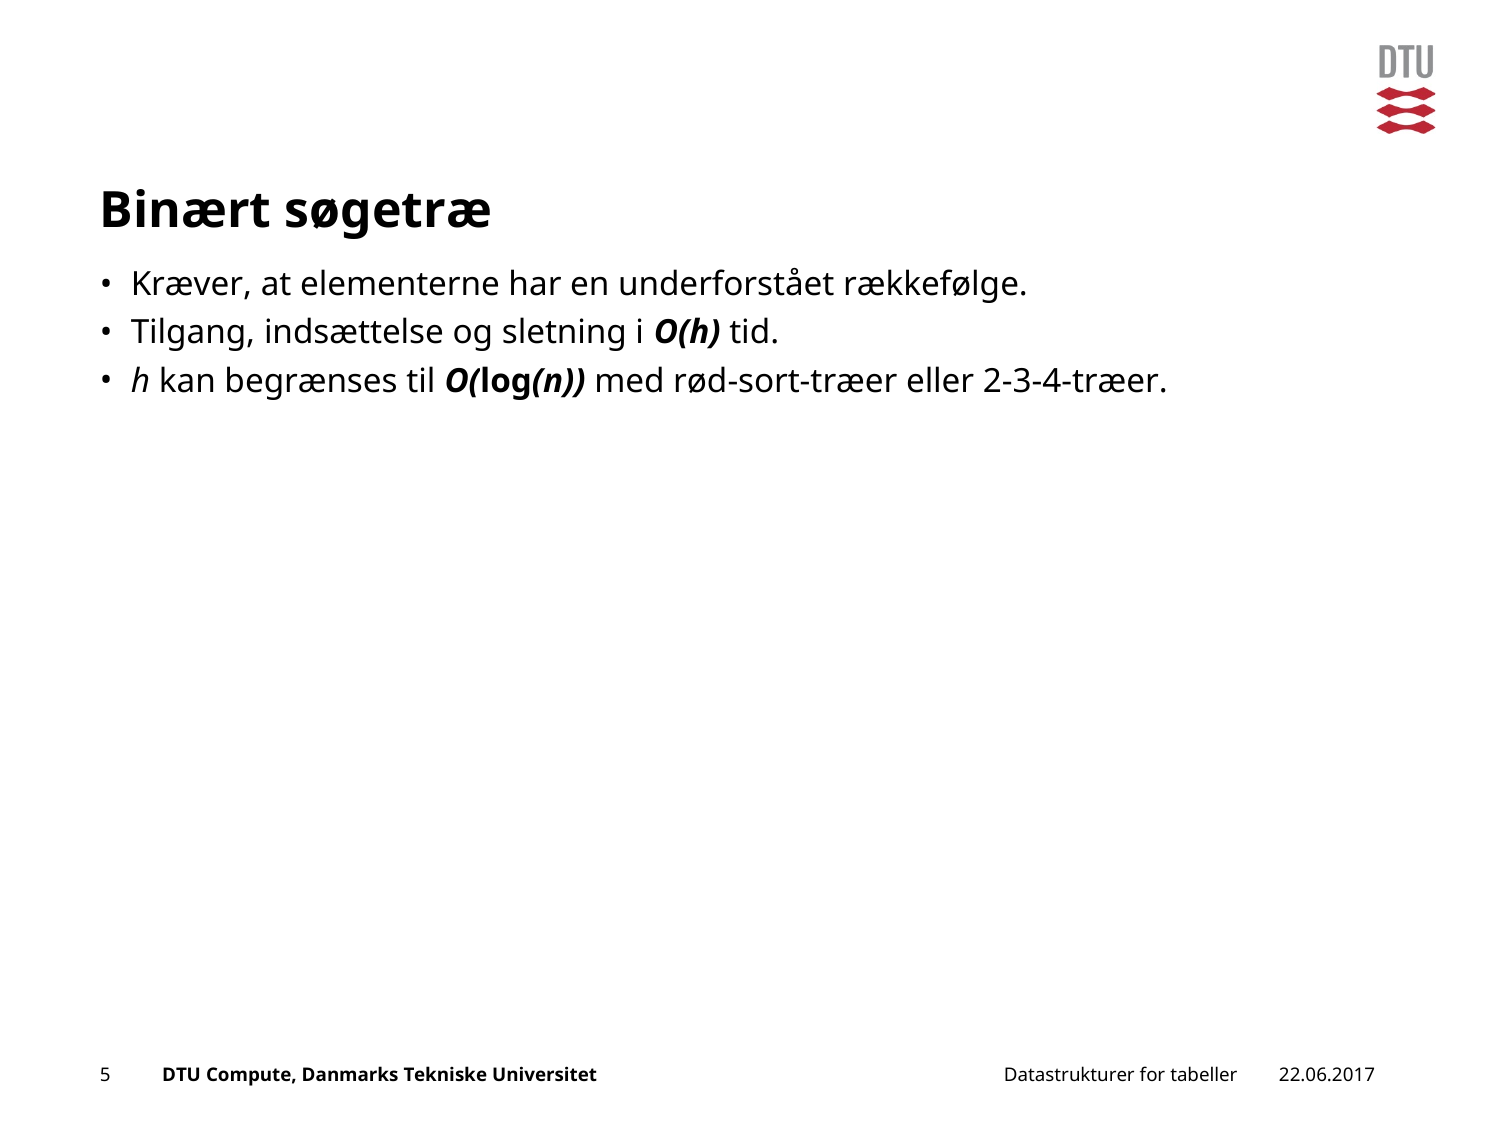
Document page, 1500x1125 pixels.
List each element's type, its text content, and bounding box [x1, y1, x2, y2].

title Binært søgetræ [99, 49, 1375, 238]
picture [1356, 45, 1436, 134]
list Kræver, at elementerne har en underforstået rækkefølge. Tilgang, indsættelse og sletning i O(h) tid. h kan begrænses til O(log(n)) med rød-sort-træer eller 2-3-4-træer. [99, 262, 1375, 1012]
